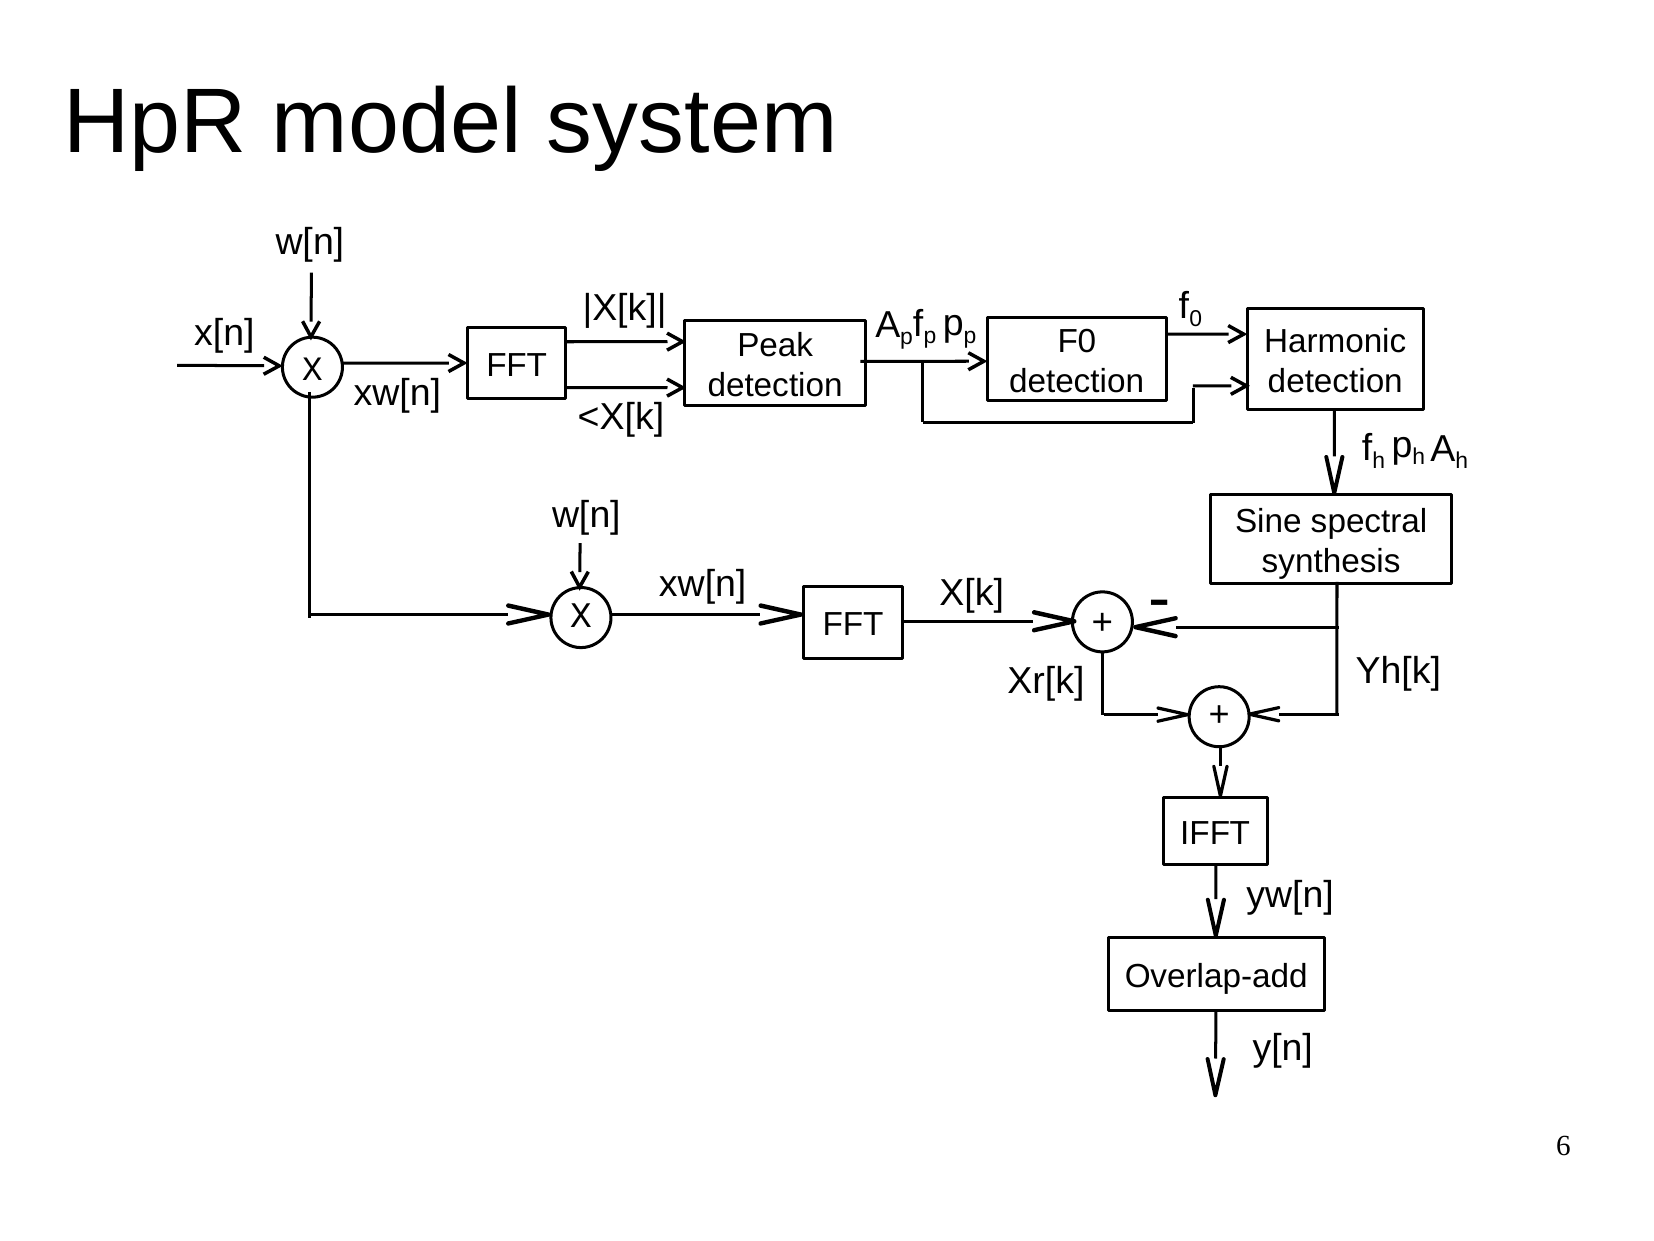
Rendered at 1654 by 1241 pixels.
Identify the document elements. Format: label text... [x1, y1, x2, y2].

text_box yw[n] [1231, 866, 1349, 923]
text_box X [550, 587, 611, 648]
text_box |X[k]| [567, 279, 682, 336]
text_box fp [898, 295, 952, 357]
text_box w[n] [537, 486, 646, 549]
text_box IFFT [1163, 797, 1268, 865]
text_box Yh[k] [1340, 641, 1457, 699]
text_box w[n] [260, 213, 360, 271]
text_box - [1133, 552, 1215, 643]
text_box + [1072, 591, 1133, 651]
text_box ph [1376, 415, 1441, 477]
text_box f0 [1164, 277, 1217, 339]
text_box X [282, 337, 342, 398]
text_box Peak detection [684, 320, 866, 406]
text_box Overlap-add [1108, 937, 1325, 1011]
title HpR model system [63, 16, 1552, 224]
text_box FFT [803, 586, 903, 659]
text_box Xr[k] [992, 651, 1121, 715]
text_box xw[n] [338, 364, 457, 422]
text_box Sine spectral synthesis [1210, 494, 1452, 584]
text_box y[n] [1237, 1019, 1328, 1077]
text_box Ap [860, 295, 898, 357]
text_box Harmonic detection [1247, 308, 1424, 410]
text_box pp [928, 294, 992, 356]
text_box <X[k] [563, 387, 680, 445]
text_box Ah [1415, 419, 1484, 481]
text_box FFT [467, 327, 566, 399]
text_box F0 detection [987, 317, 1167, 401]
text_box x[n] [179, 303, 270, 361]
text_box + [1189, 686, 1250, 747]
text_box fh [1347, 419, 1401, 481]
text_box xw[n] [644, 555, 774, 619]
text_box X[k] [924, 564, 1054, 628]
